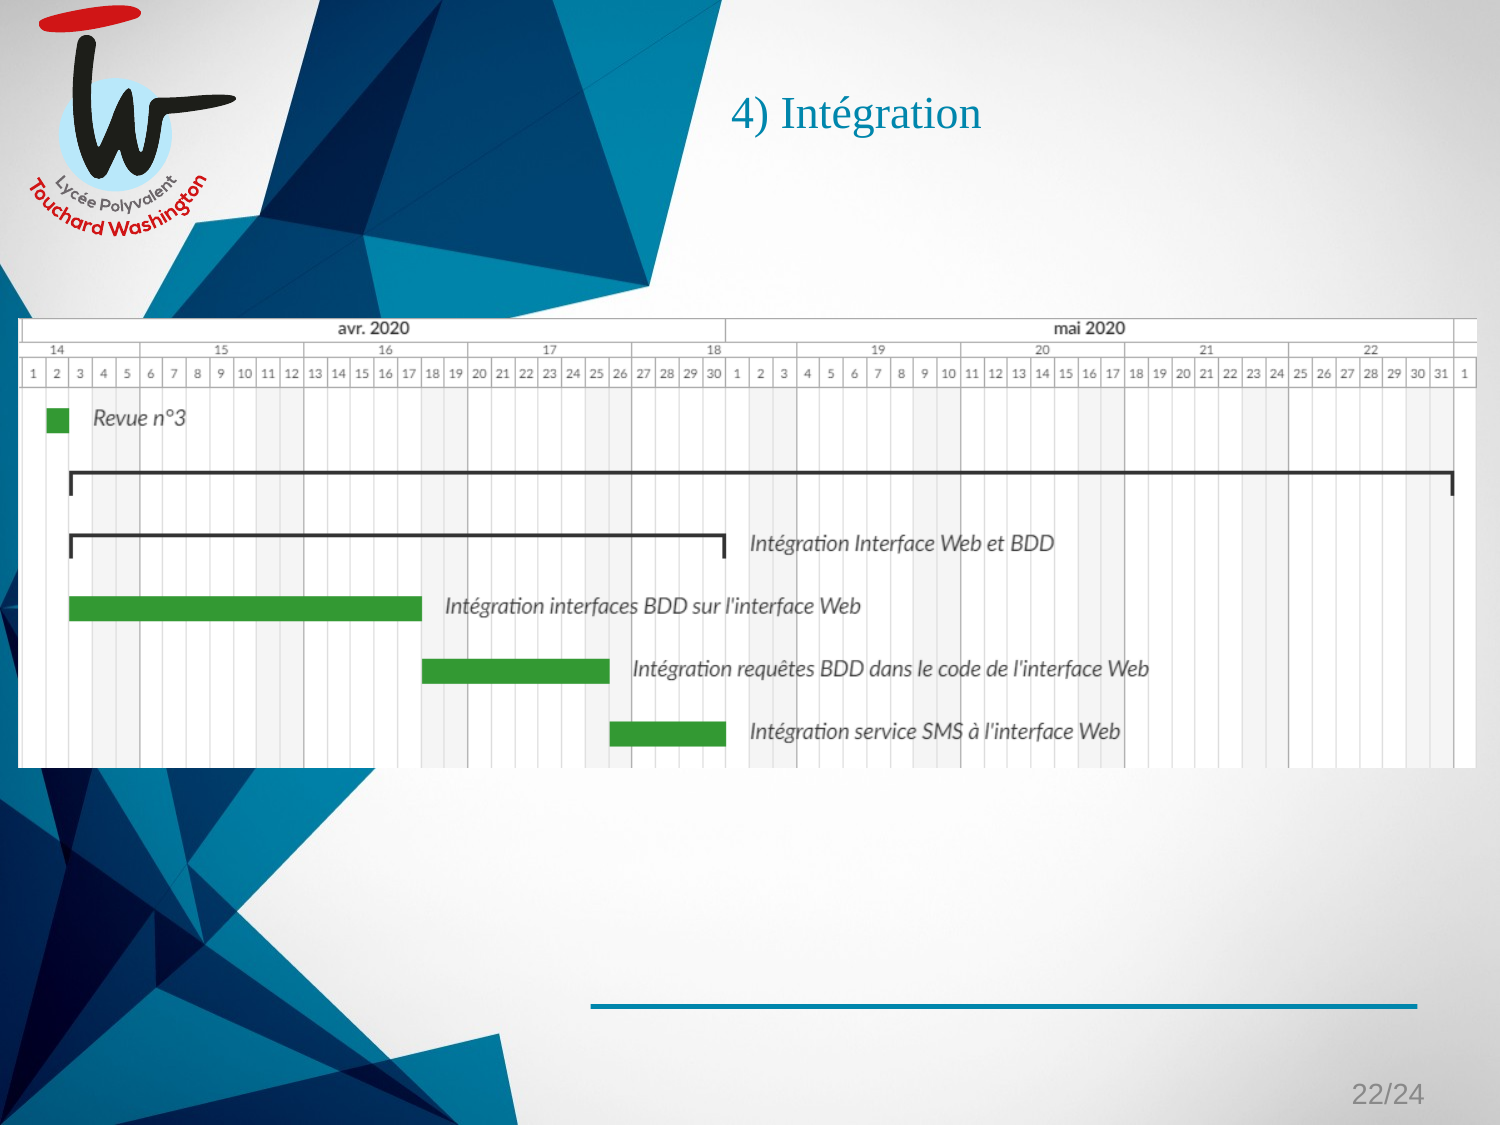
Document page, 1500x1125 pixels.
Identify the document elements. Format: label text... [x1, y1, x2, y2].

title 4) Intégration [265, 18, 983, 207]
picture [0, 0, 1500, 1125]
